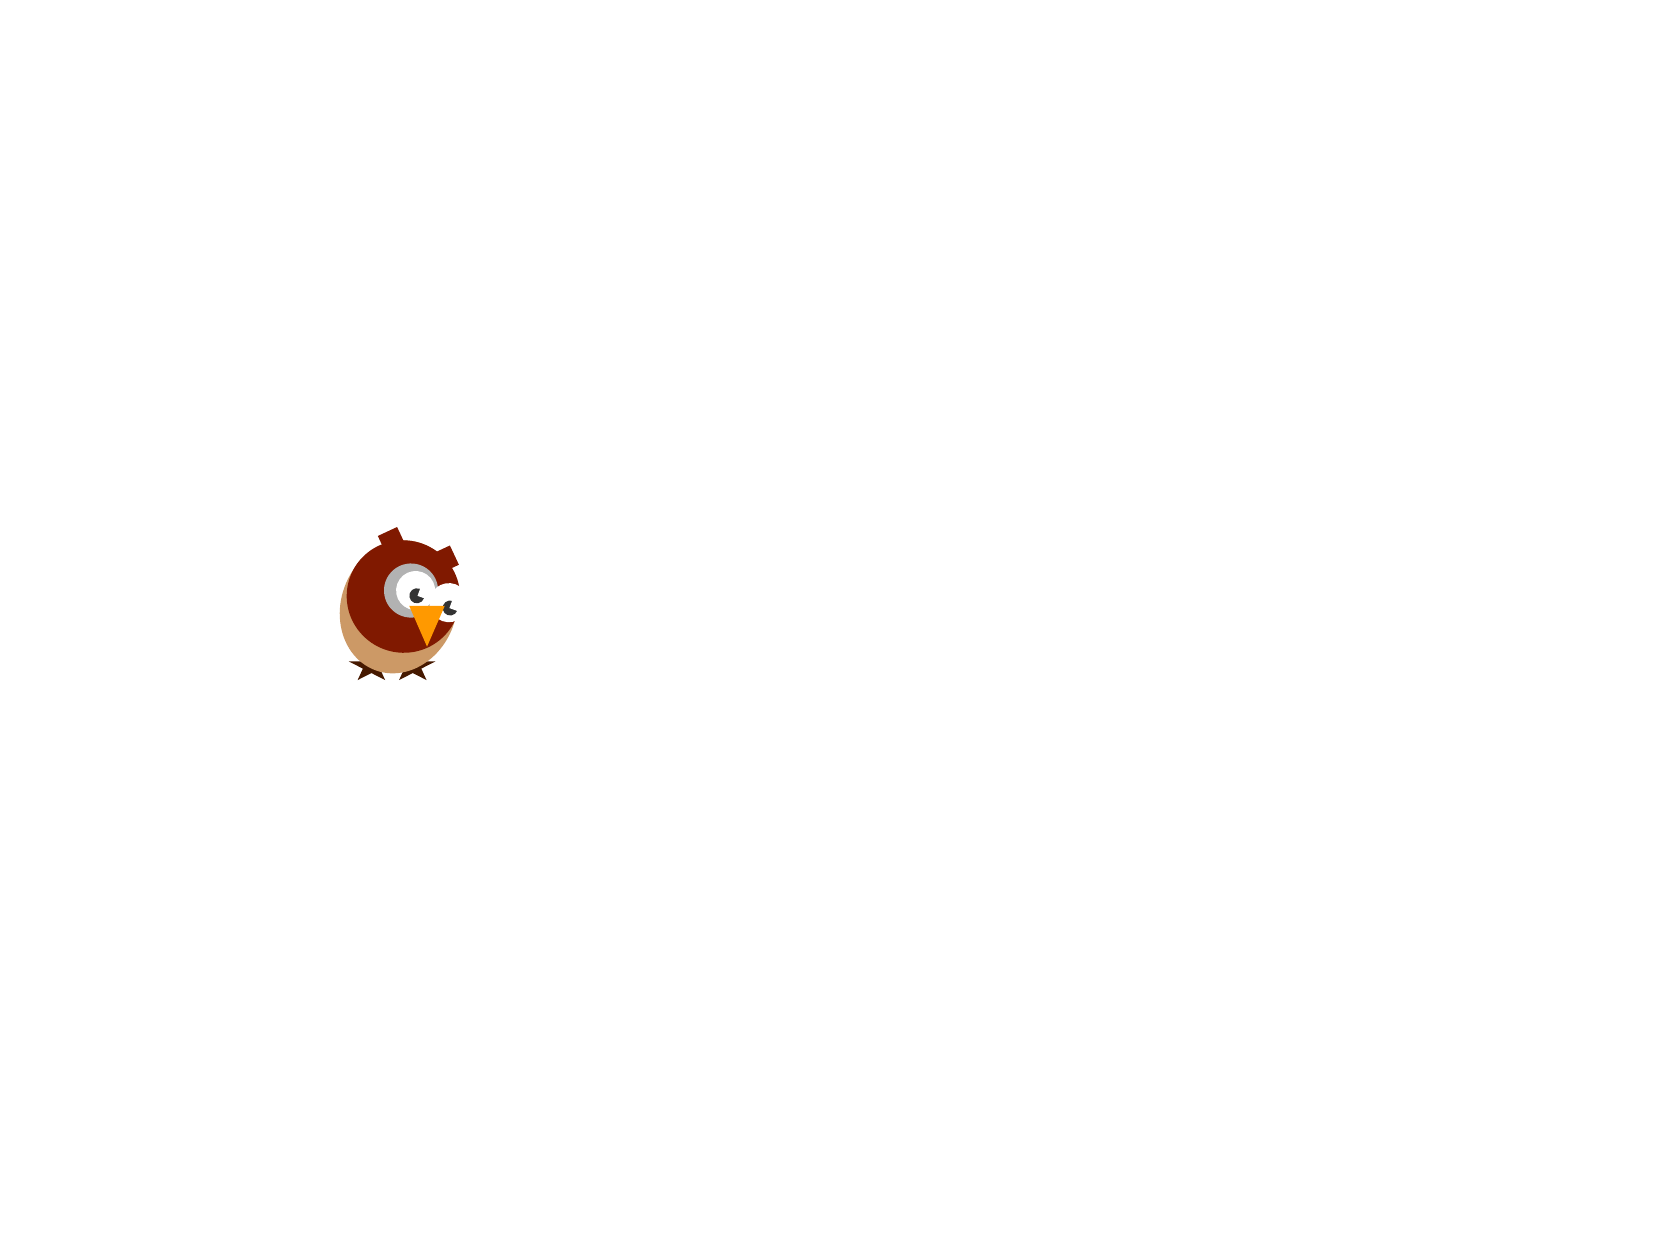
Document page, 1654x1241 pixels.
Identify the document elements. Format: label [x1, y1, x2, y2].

text_box [339, 527, 469, 681]
